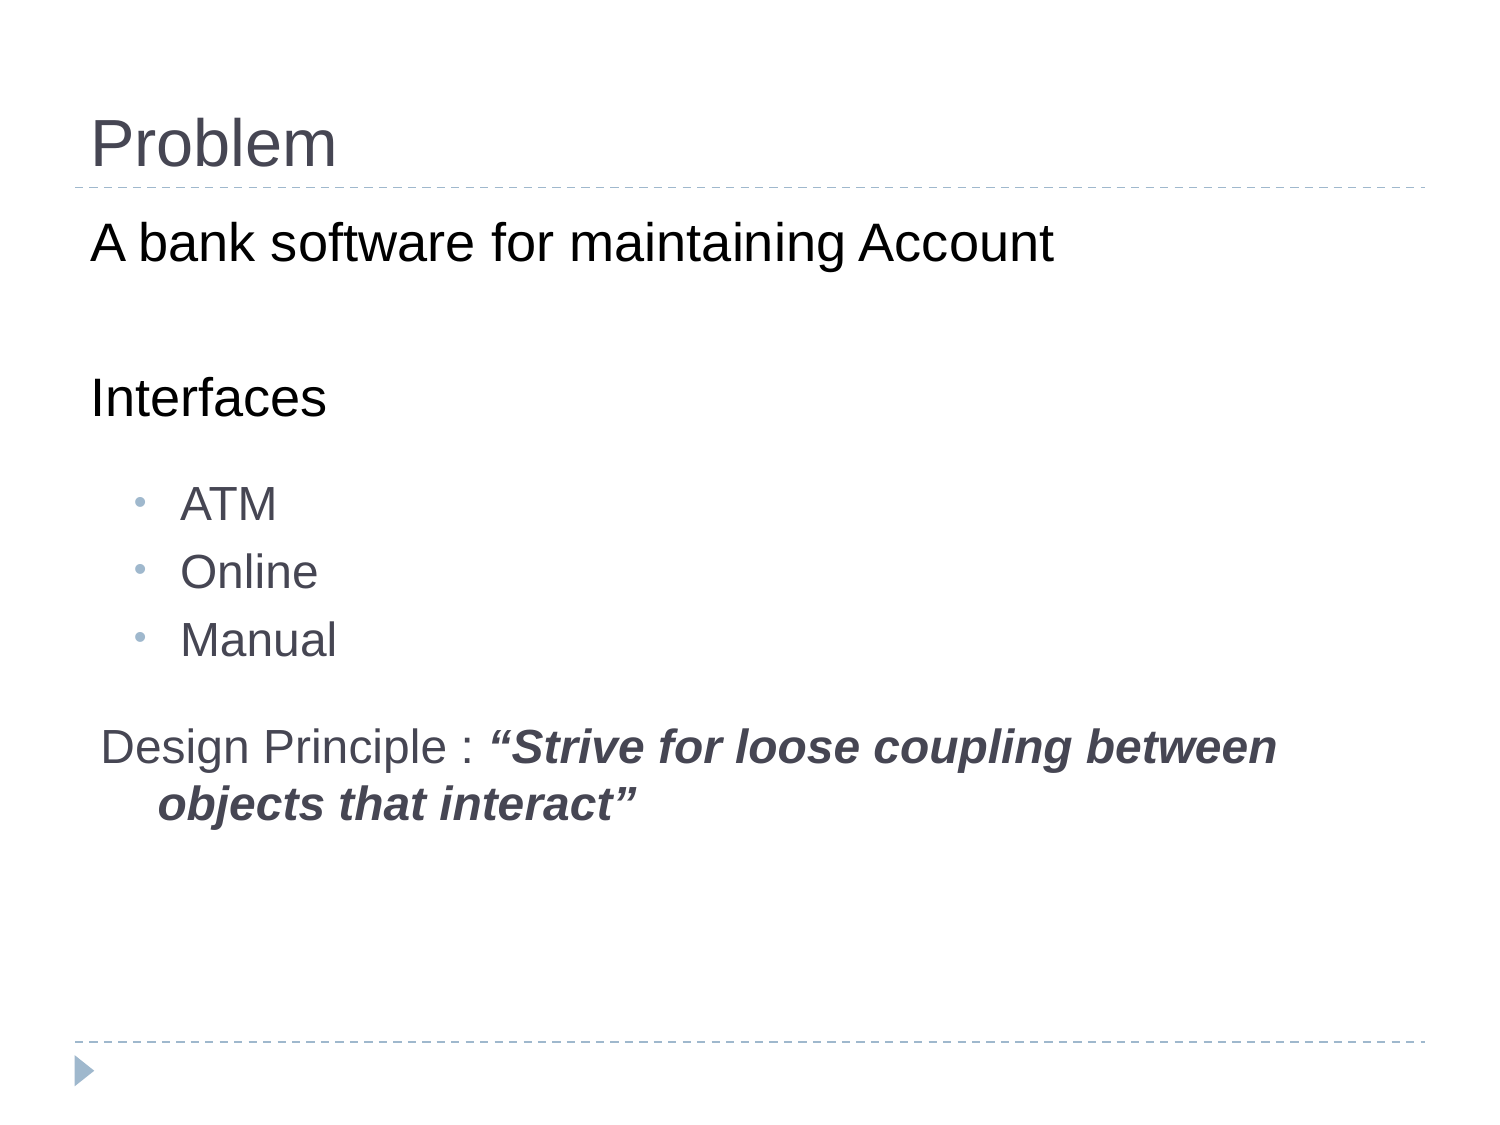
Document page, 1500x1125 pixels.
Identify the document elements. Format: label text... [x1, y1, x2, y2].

list A bank software for maintaining Account Interfaces ATM Online Manual Design Principle : “Strive for loose coupling between objects that interact” [75, 200, 1425, 1010]
title Problem [75, 24, 1425, 188]
